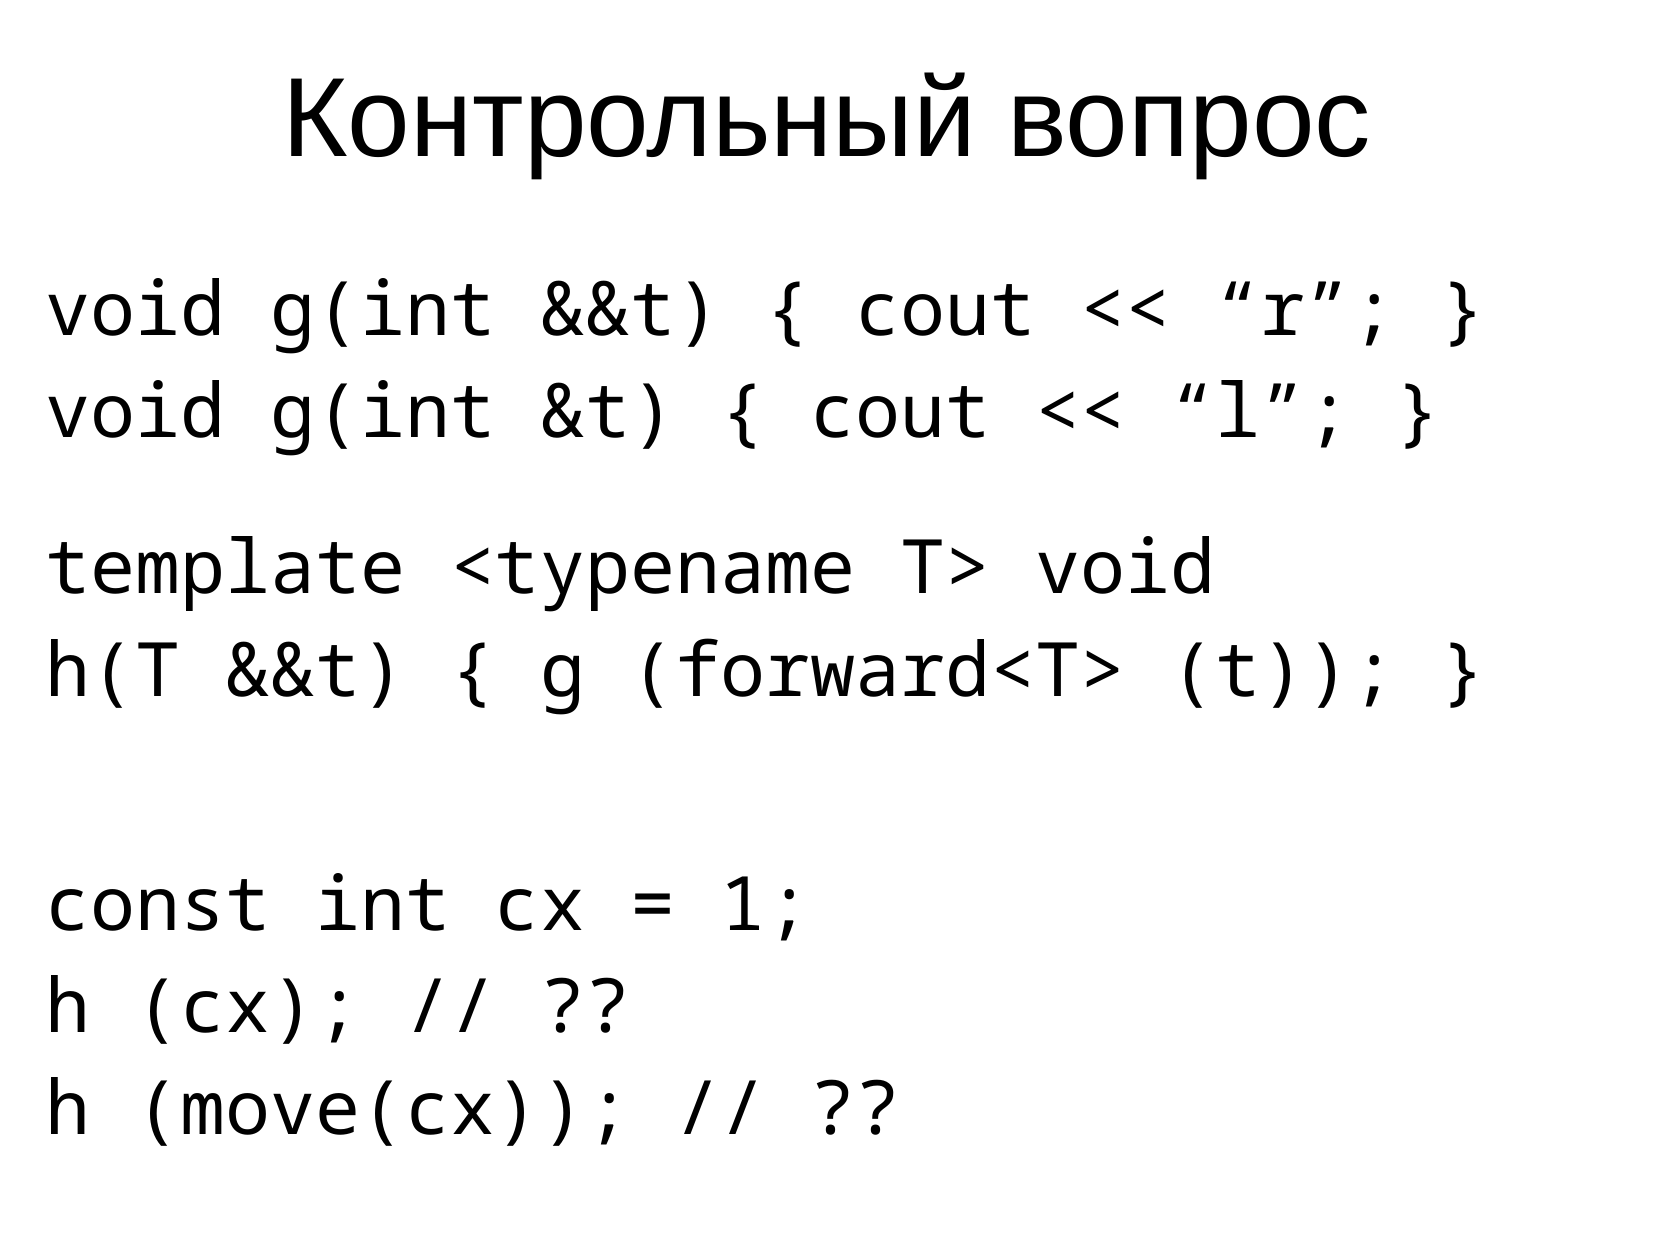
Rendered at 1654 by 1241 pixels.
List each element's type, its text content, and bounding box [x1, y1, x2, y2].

title Контрольный вопрос [82, 13, 1571, 222]
list void g(int &&t) { cout << “r”; } void g(int &t) { cout << “l”; } template <typename T> void h(T &&t) { g (forward<T> (t)); } const int cx = 1; h (cx); // ?? h (move(cx)); // ?? [45, 255, 1583, 1186]
